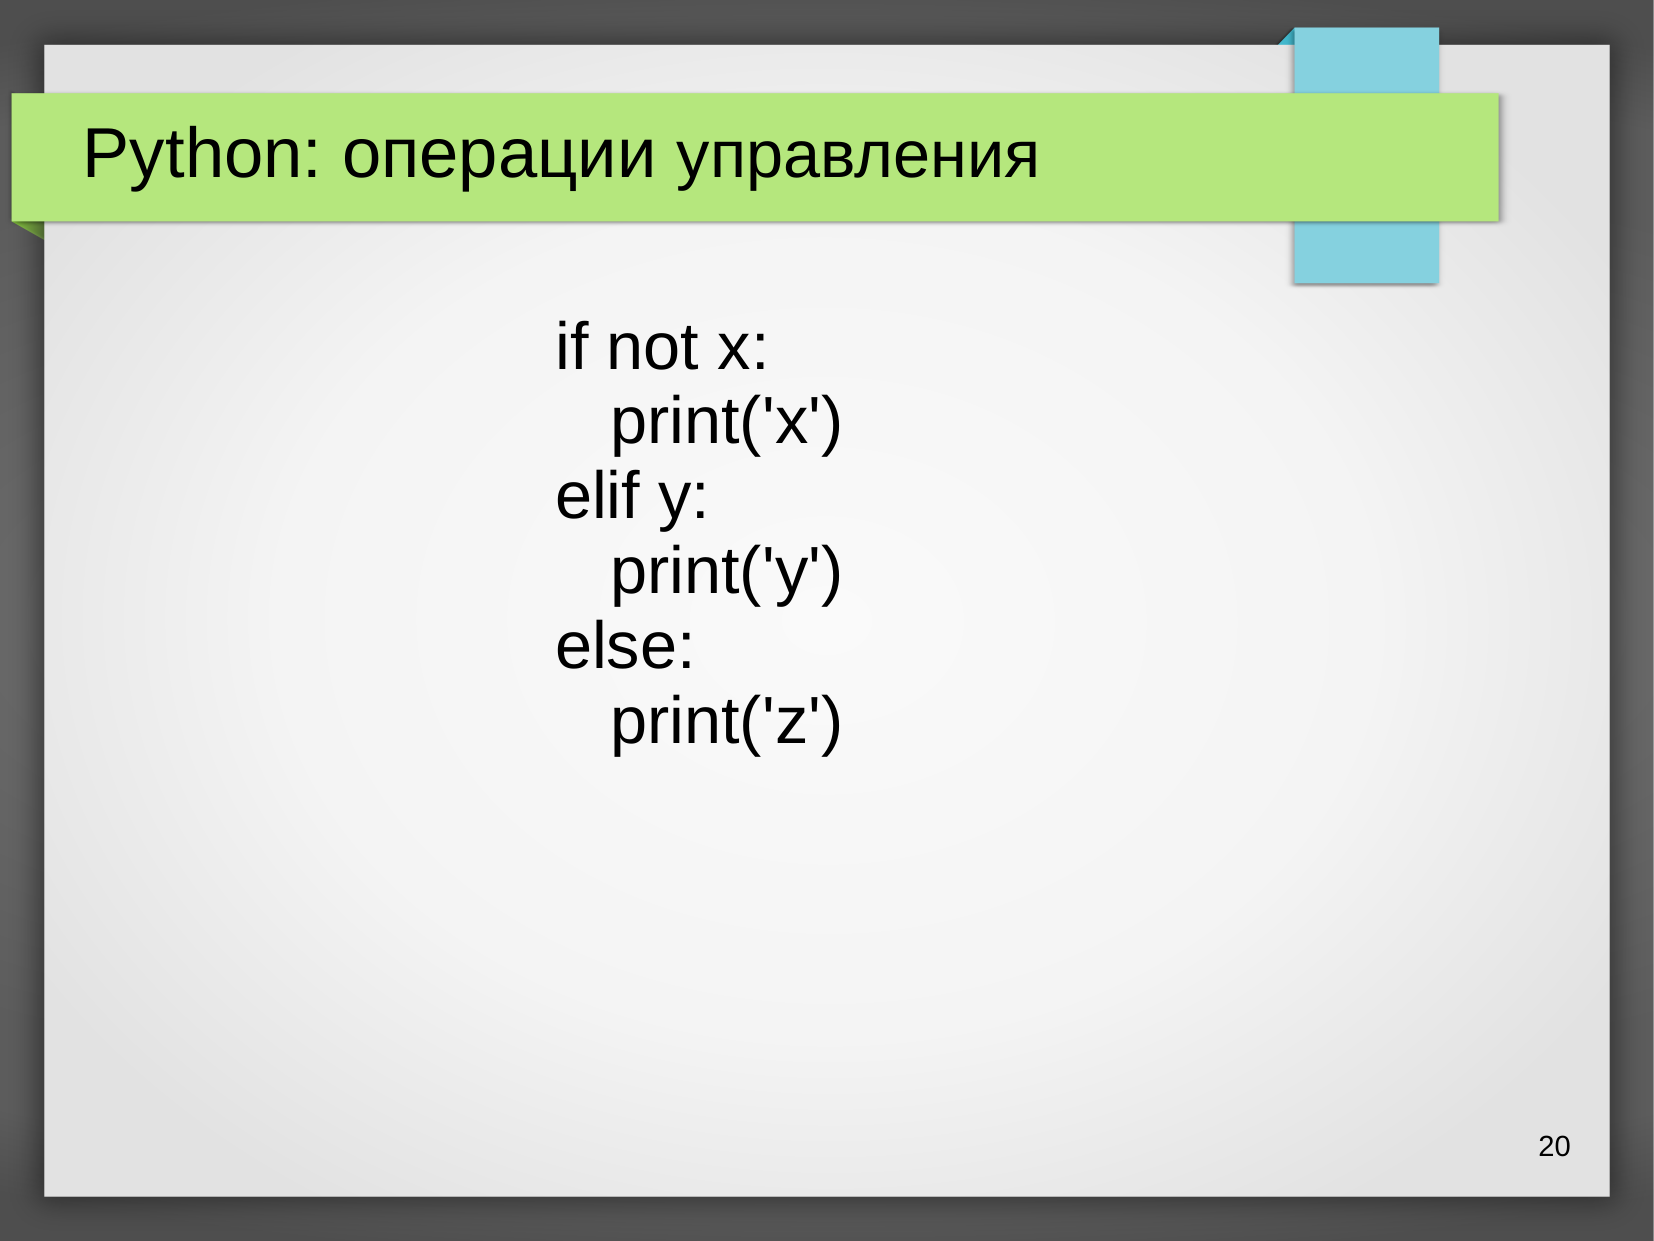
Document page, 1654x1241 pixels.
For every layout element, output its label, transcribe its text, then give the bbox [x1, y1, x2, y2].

title Python: операции управления [82, 49, 1571, 257]
text_box if not x: print('x') elif y: print('y') else: print('z') [555, 308, 1040, 833]
picture [0, 0, 1654, 1241]
